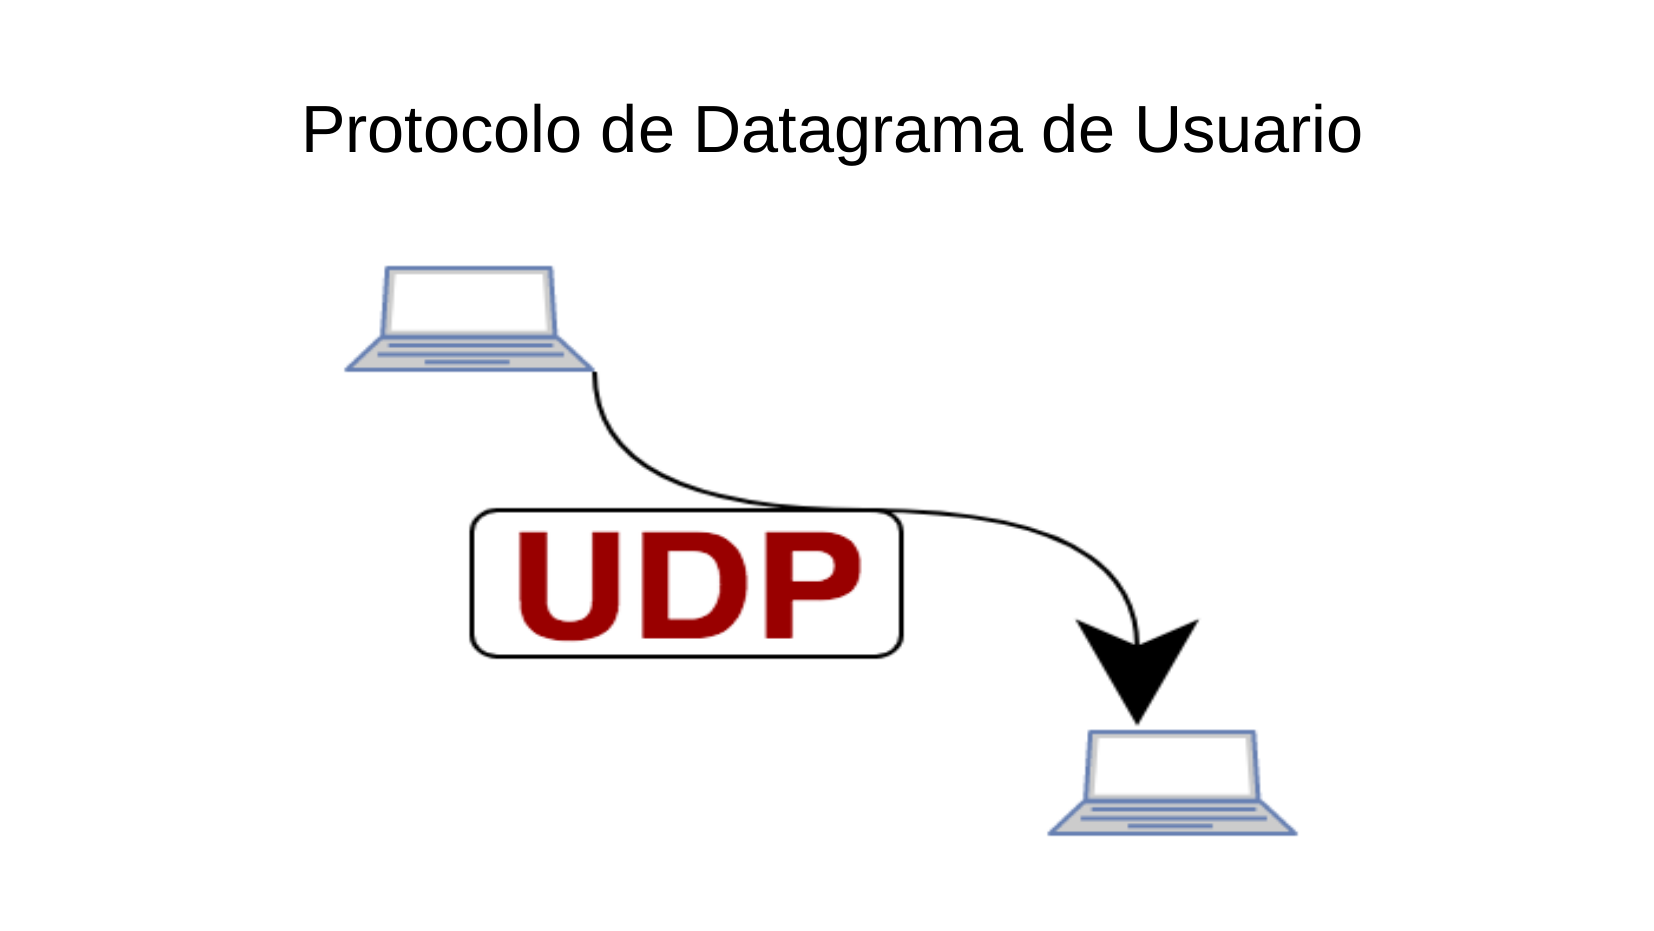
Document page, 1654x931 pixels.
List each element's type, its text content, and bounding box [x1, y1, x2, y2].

title Protocolo de Datagrama de Usuario [88, 51, 1577, 207]
picture [206, 236, 1447, 880]
